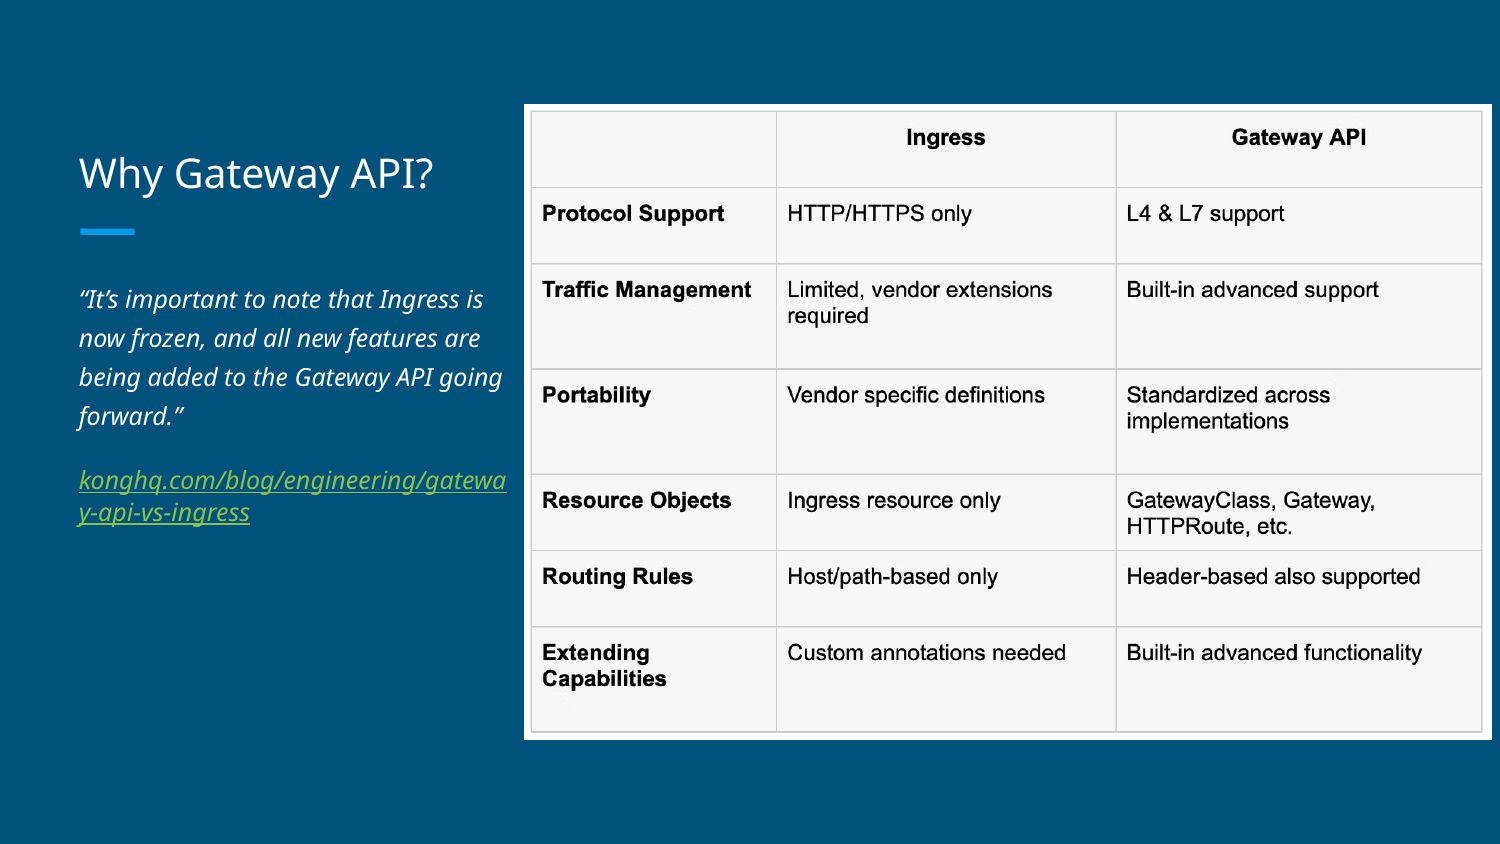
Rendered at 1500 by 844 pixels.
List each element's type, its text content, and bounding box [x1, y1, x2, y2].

list “It’s important to note that Ingress is now frozen, and all new features are being added to the Gateway API going forward.” konghq.com/blog/engineering/gateway-api-vs-ingress [63, 261, 525, 702]
picture [525, 105, 1491, 739]
title Why Gateway API? [63, 91, 525, 216]
